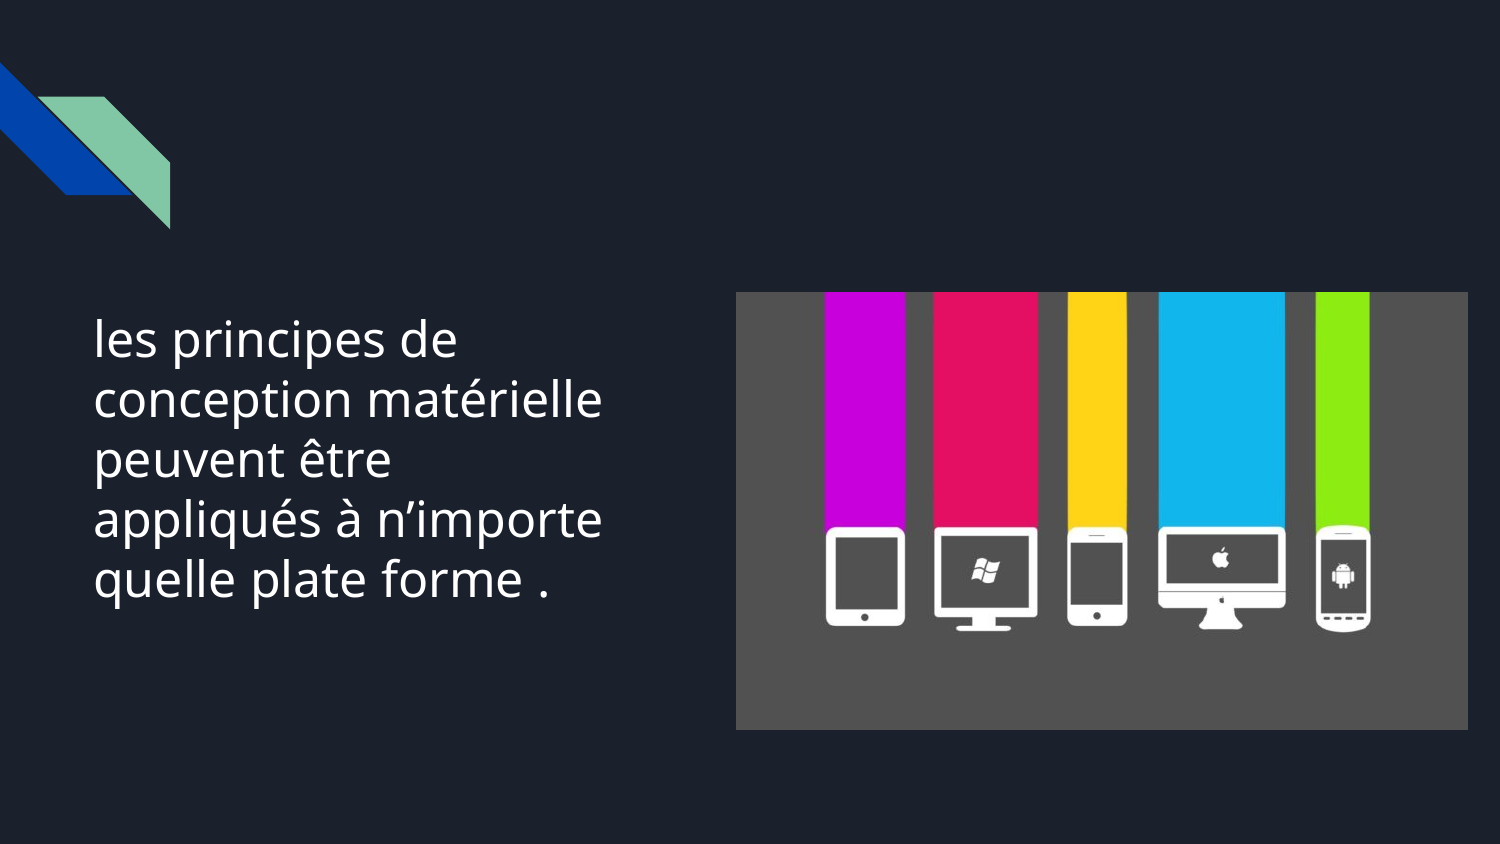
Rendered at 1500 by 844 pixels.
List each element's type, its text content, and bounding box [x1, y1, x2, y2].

title les principes de conception matérielle peuvent être appliqués à n’importe quelle plate forme . [78, 292, 649, 730]
picture [736, 292, 1468, 730]
